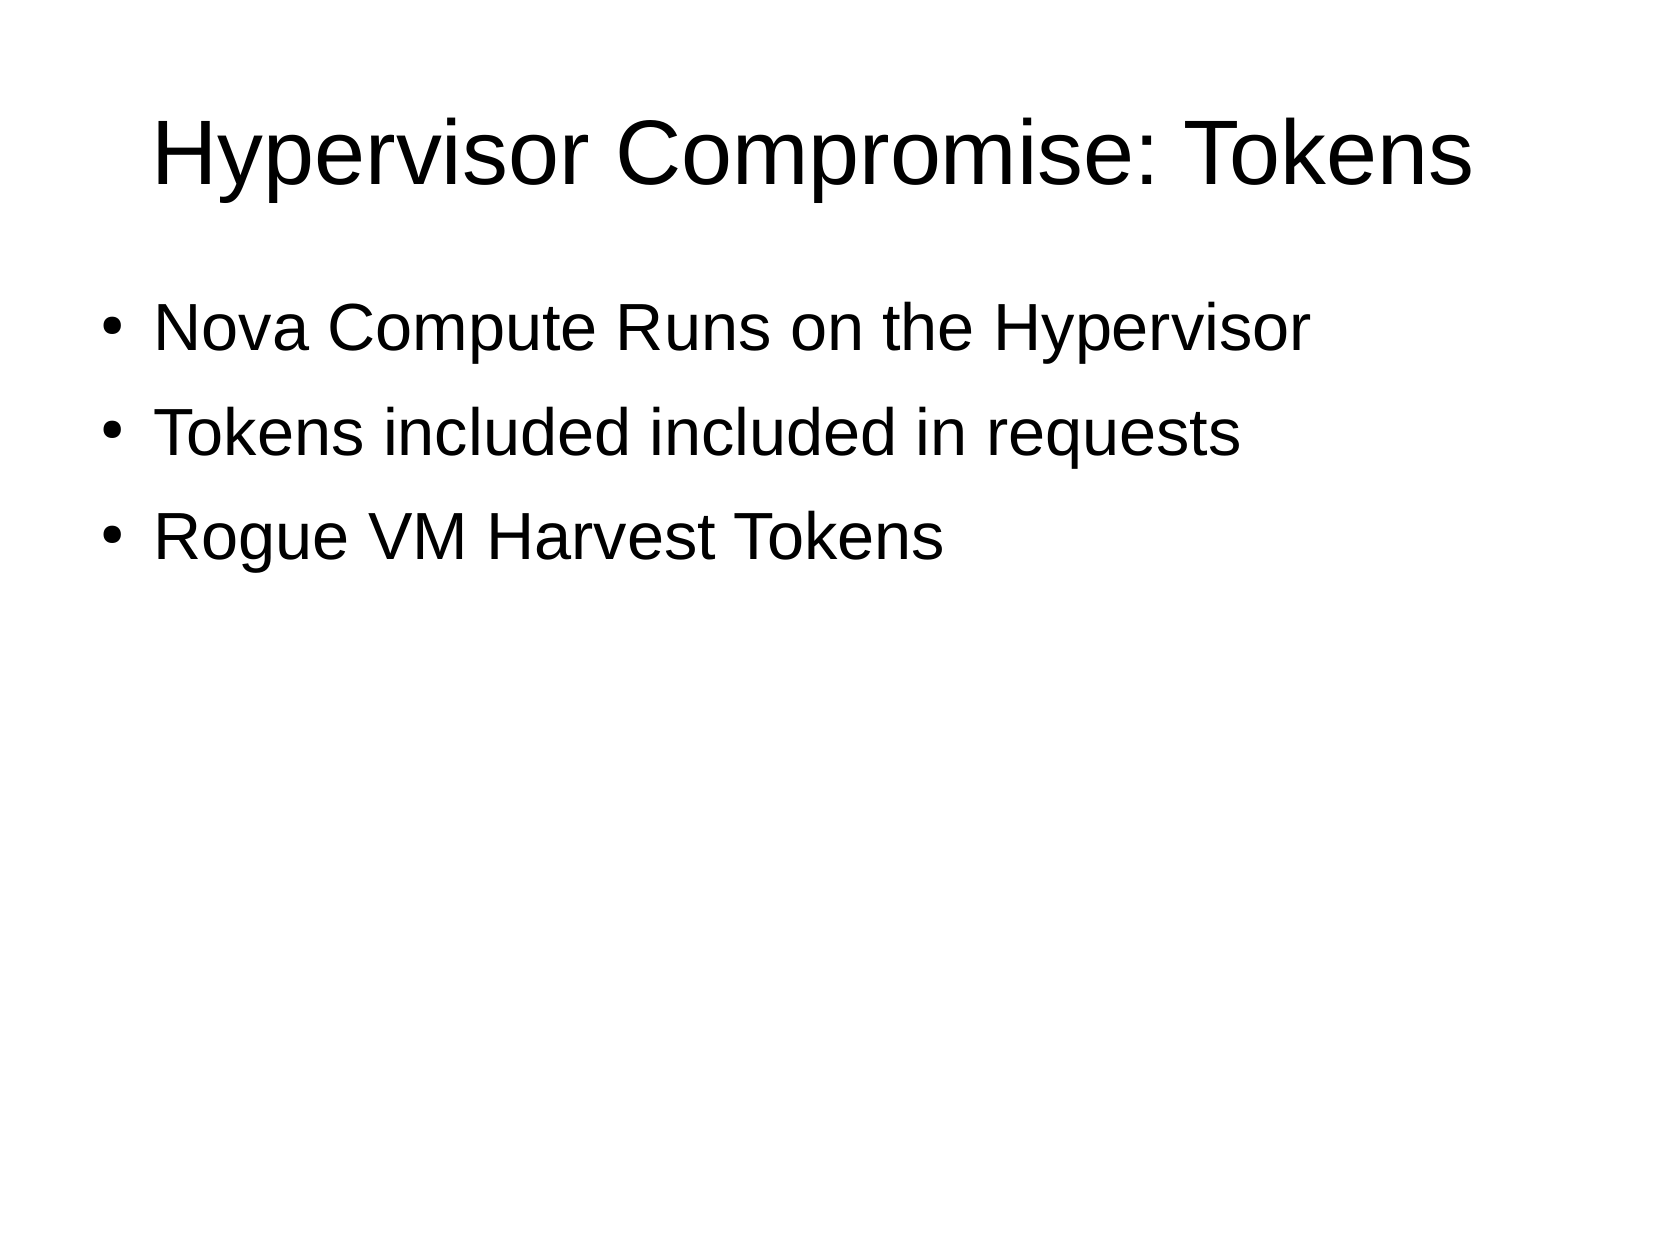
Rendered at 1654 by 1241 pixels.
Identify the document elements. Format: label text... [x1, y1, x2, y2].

list Nova Compute Runs on the Hypervisor Tokens included included in requests Rogue VM Harvest Tokens [82, 290, 1571, 1010]
title Hypervisor Compromise: Tokens [82, 49, 1571, 257]
